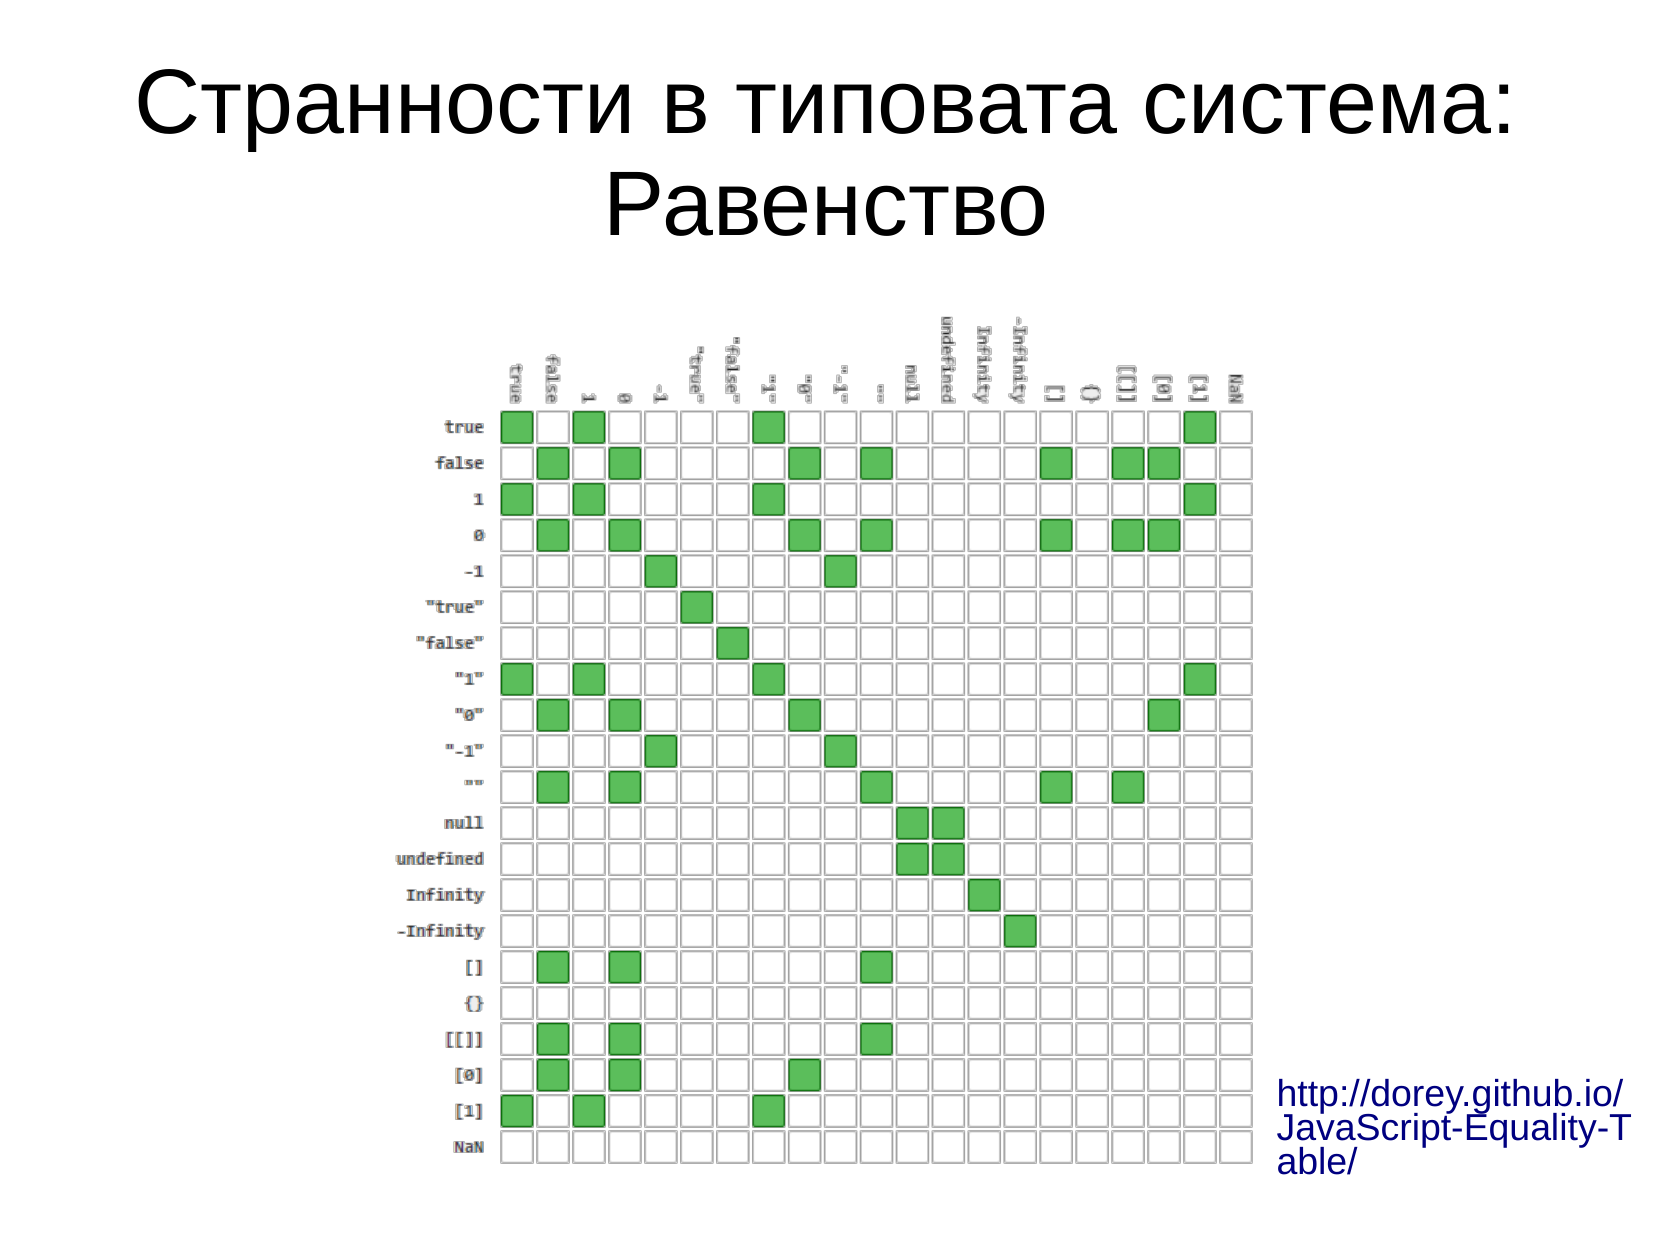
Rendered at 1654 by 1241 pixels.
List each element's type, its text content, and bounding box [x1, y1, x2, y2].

picture [390, 308, 1262, 1171]
title Странности в типовата система: Равенство [82, 49, 1571, 257]
subtitle [82, 290, 1571, 1010]
text_box http://dorey.github.io/JavaScript-Equality-Table/ [1261, 1065, 1654, 1230]
